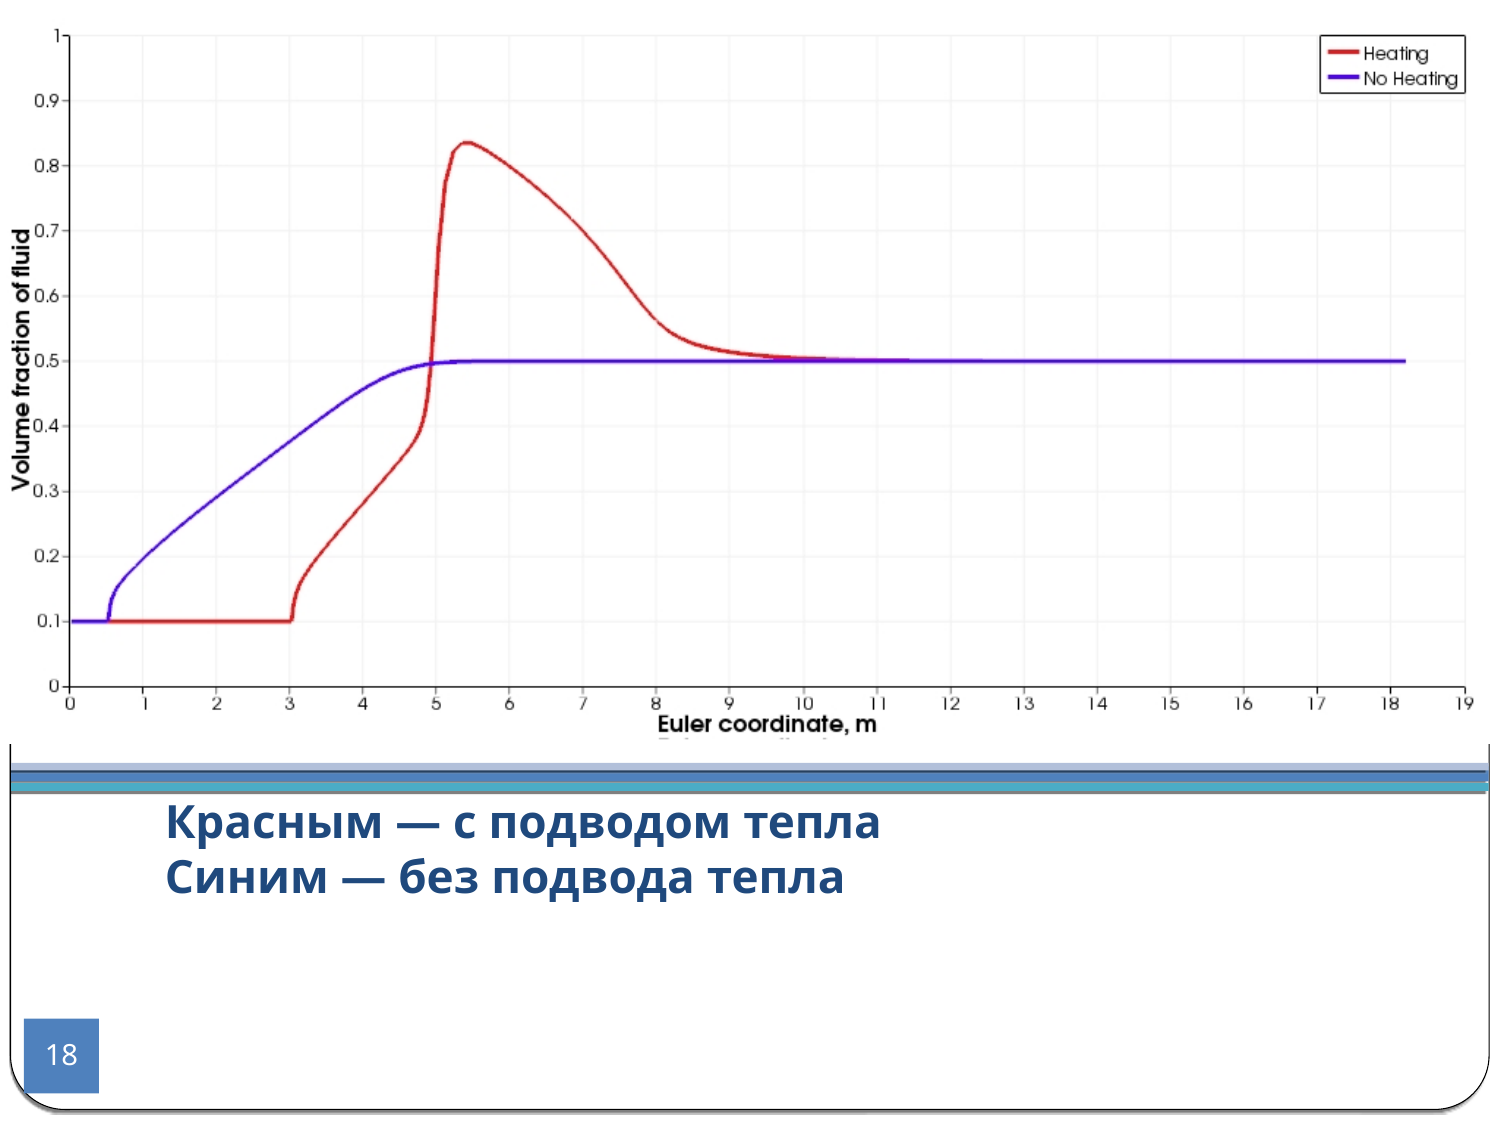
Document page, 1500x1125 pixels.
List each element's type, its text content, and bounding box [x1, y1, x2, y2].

title Красным — с подводом тепла Синим — без подвода тепла [150, 805, 1350, 891]
picture [6, 7, 1494, 744]
slide_number <номер> [23, 1018, 99, 1094]
